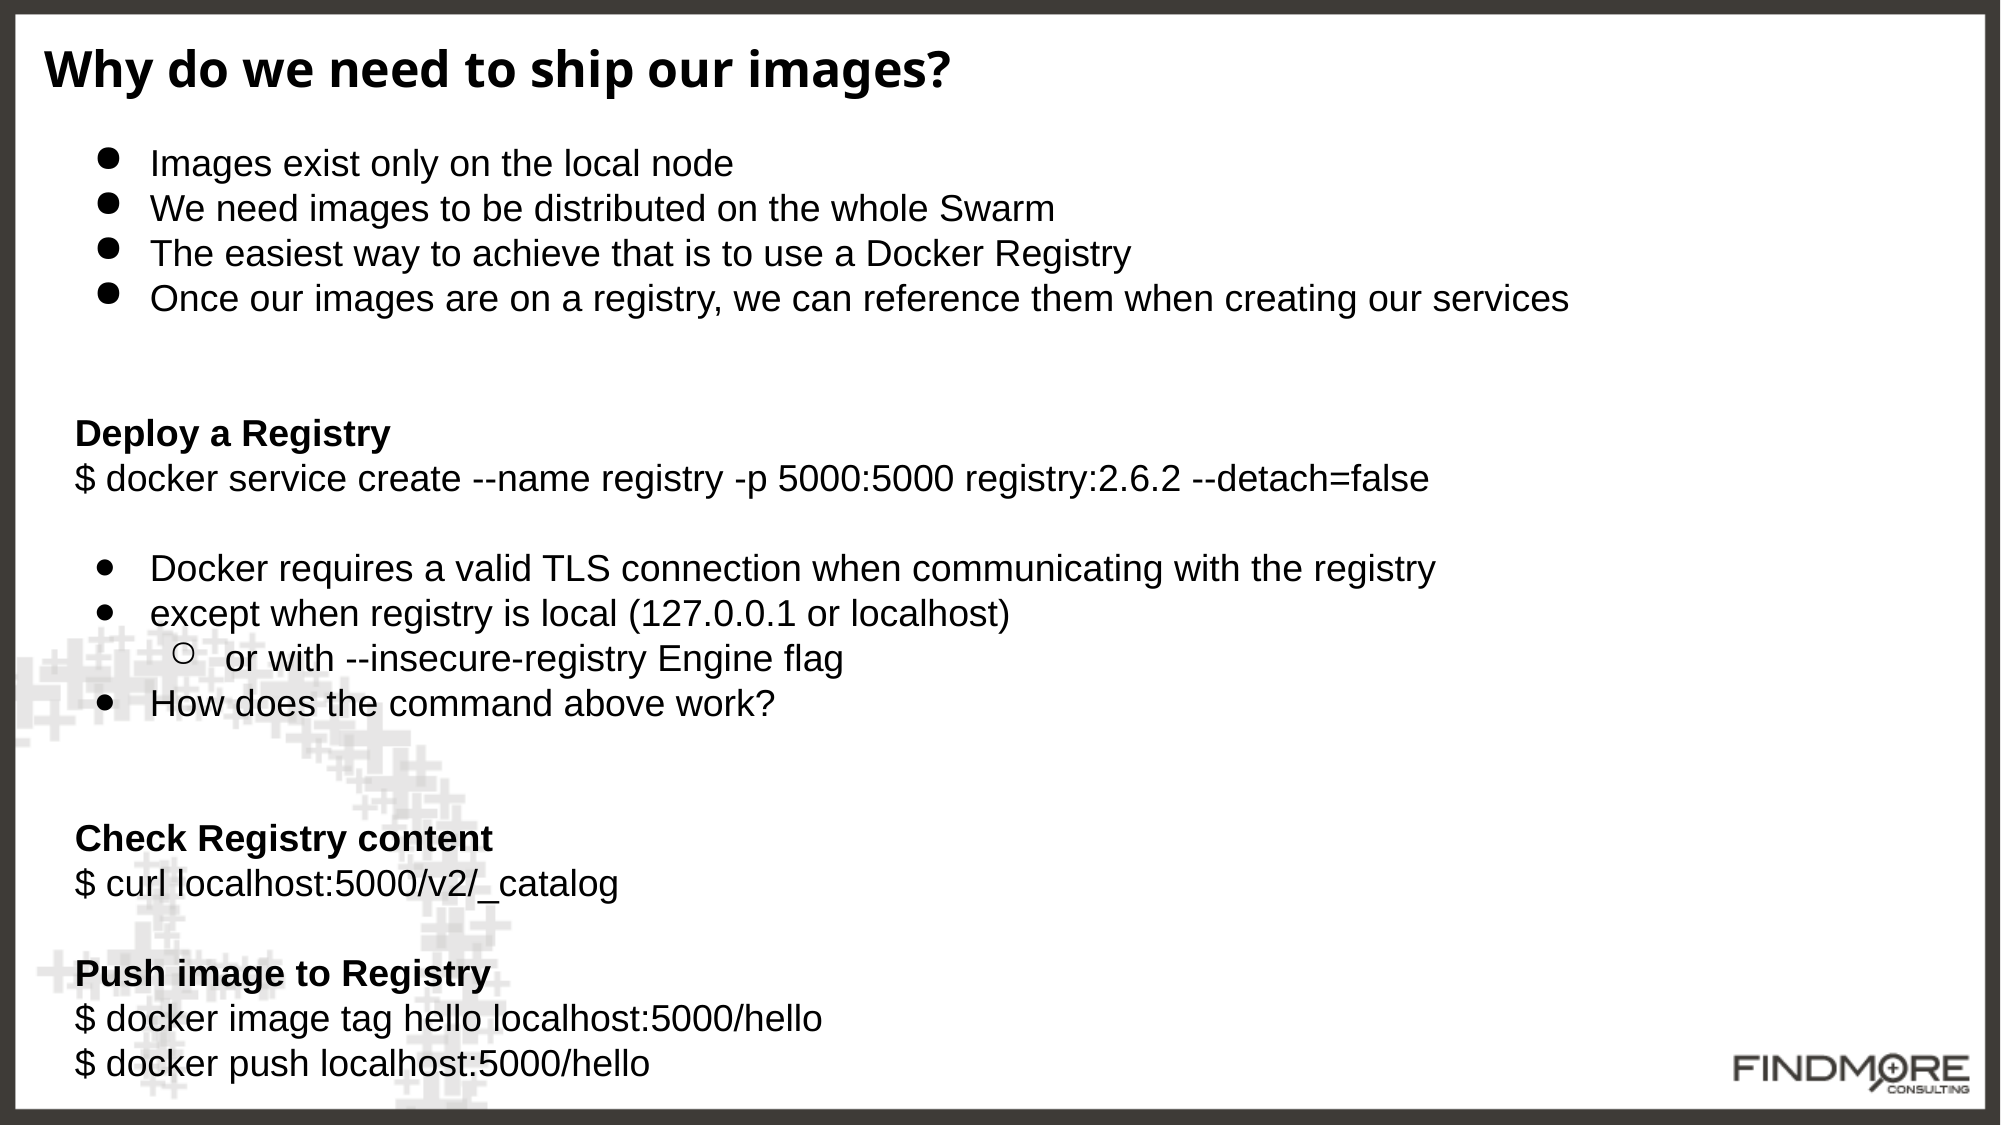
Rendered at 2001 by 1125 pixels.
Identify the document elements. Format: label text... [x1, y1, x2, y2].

text_box Why do we need to ship our images? [29, 30, 1950, 124]
picture [0, 0, 2001, 1125]
text_box Images exist only on the local node We need images to be distributed on the whole Swarm The easiest way to achieve that is to use a Docker Registry Once our images are on a registry, we can reference them when creating our services Deploy a Registry $ docker service create --name registry -p 5000:5000 registry:2.6.2 --detach=false Docker requires a valid TLS connection when communicating with the registry except when registry is local (127.0.0.1 or localhost) or with --insecure-registry Engine flag How does the command above work? Check Registry content $ curl localhost:5000/v2/_catalog Push image to Registry $ docker image tag hello localhost:5000/hello $ docker push localhost:5000/hello [59, 123, 1950, 1075]
